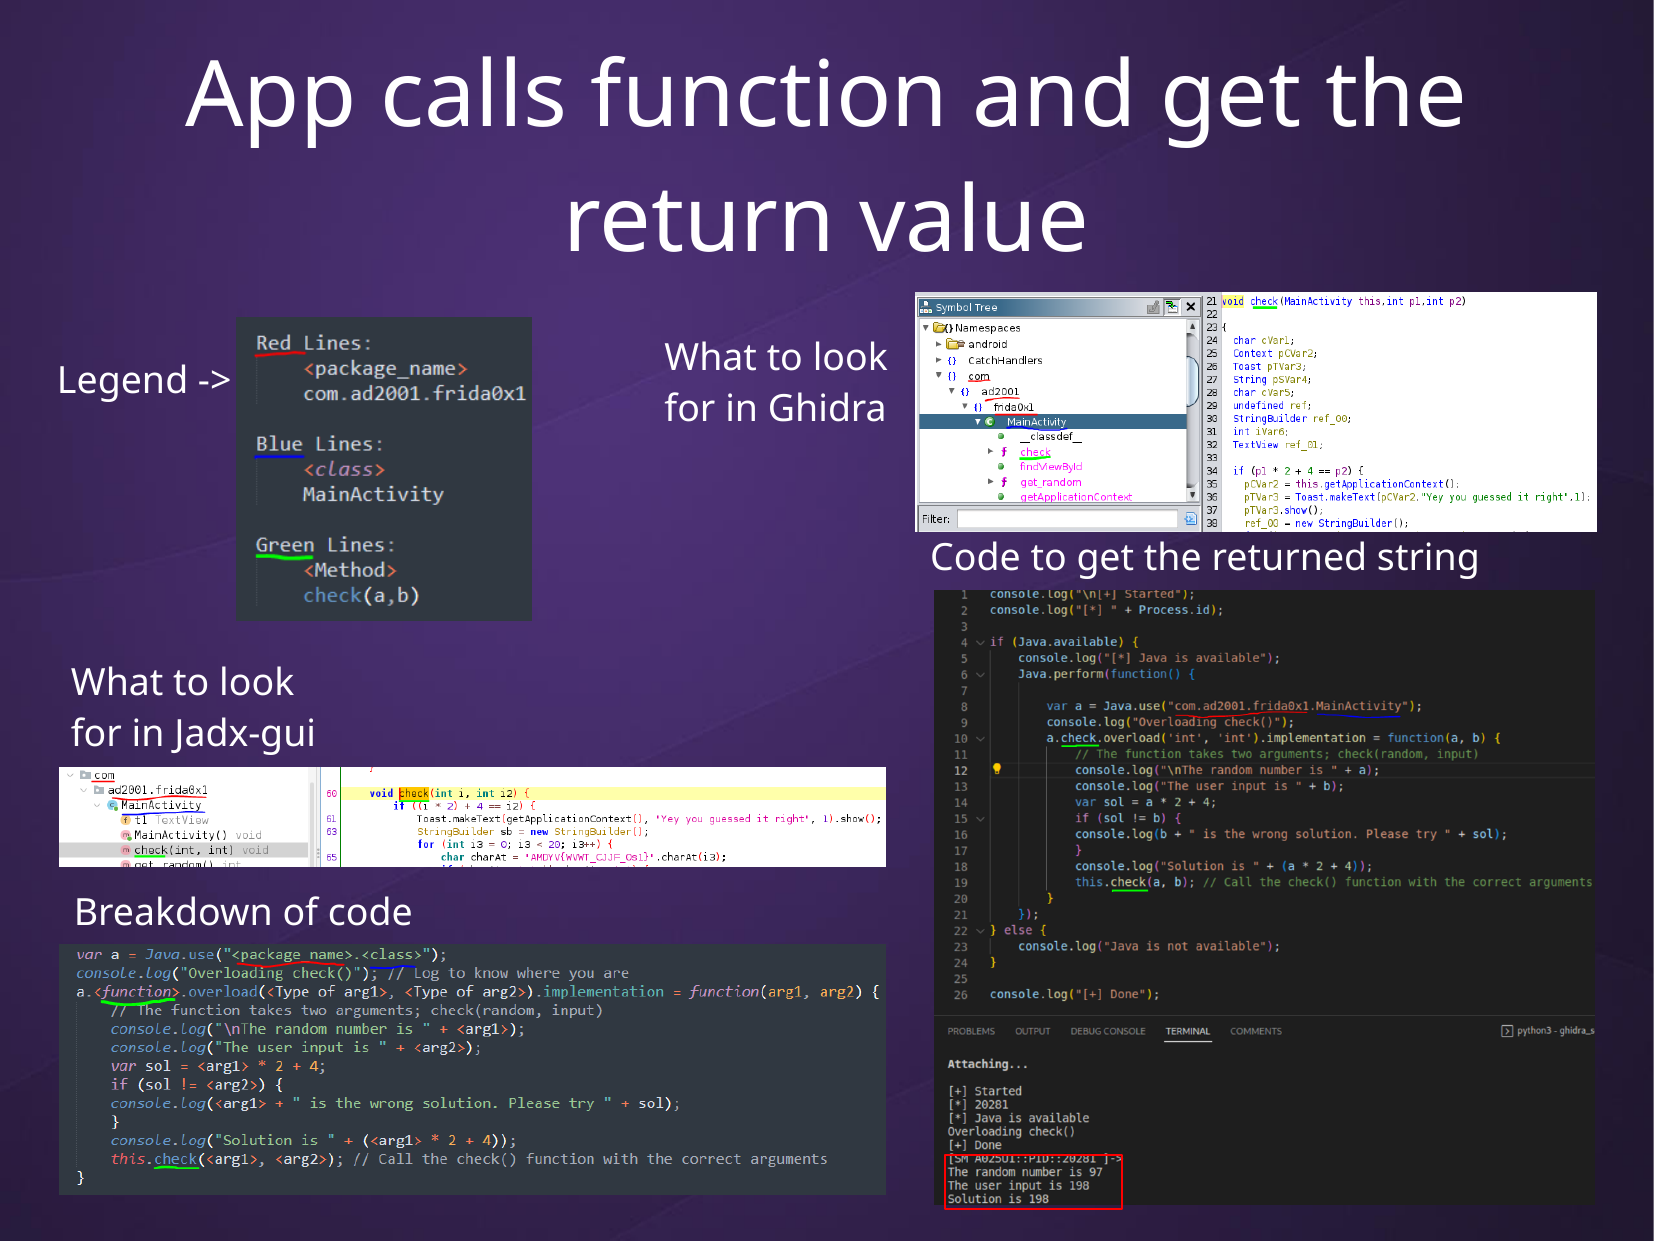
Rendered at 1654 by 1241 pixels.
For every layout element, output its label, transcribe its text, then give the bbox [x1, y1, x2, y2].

text_box Breakdown of code [59, 877, 827, 944]
text_box What to look for in Jadx-gui [56, 648, 355, 768]
title App calls function and get the return value [82, 25, 1571, 281]
text_box Code to get the returned string [915, 532, 1503, 591]
text_box Legend -> [42, 346, 237, 414]
text_box What to look for in Ghidra [649, 323, 915, 443]
picture [0, 0, 1654, 1241]
